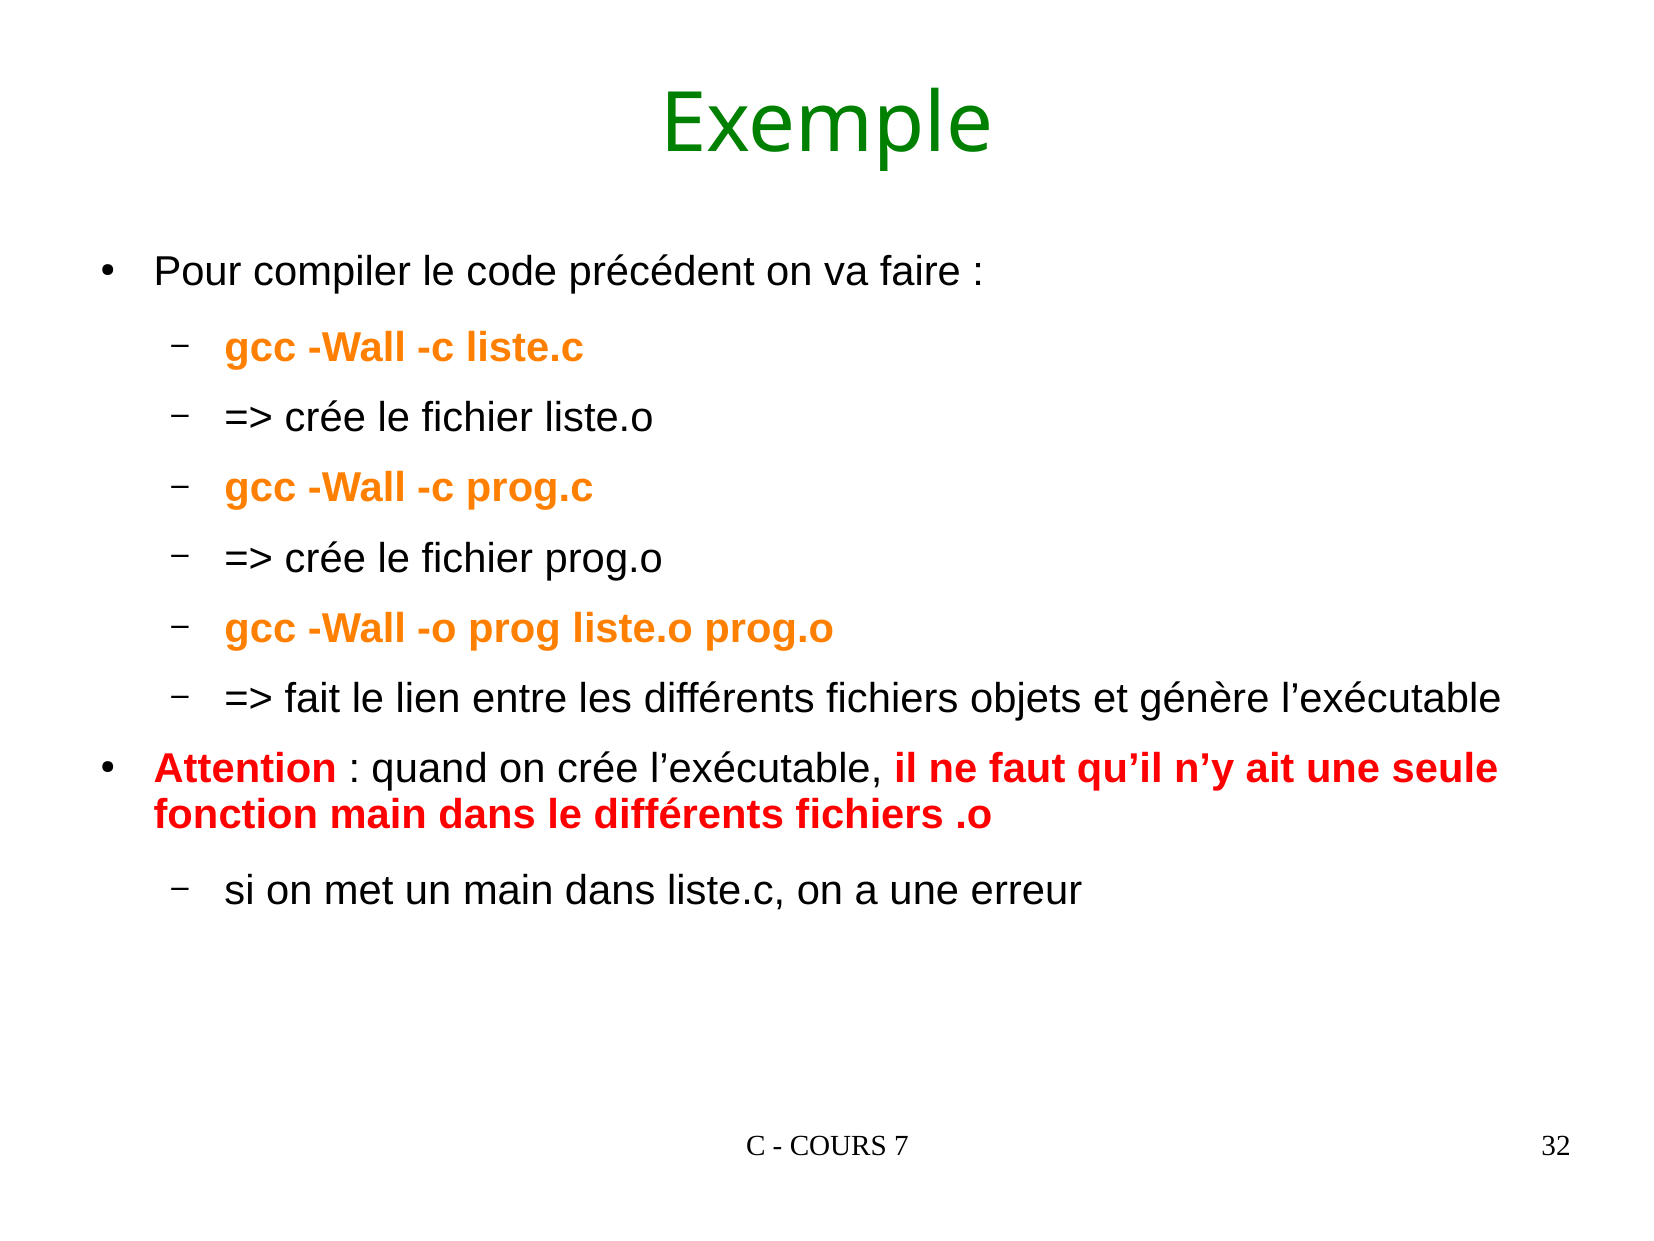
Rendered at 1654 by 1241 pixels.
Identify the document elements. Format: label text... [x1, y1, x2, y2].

title Exemple [82, 49, 1571, 189]
list Pour compiler le code précédent on va faire : gcc -Wall -c liste.c => crée le fichier liste.o gcc -Wall -c prog.c => crée le fichier prog.o gcc -Wall -o prog liste.o prog.o => fait le lien entre les différents fichiers objets et génère l’exécutable Attention : quand on crée l’exécutable, il ne faut qu’il n’y ait une seule fonction main dans le différents fichiers .o si on met un main dans liste.c, on a une erreur [82, 248, 1571, 1063]
